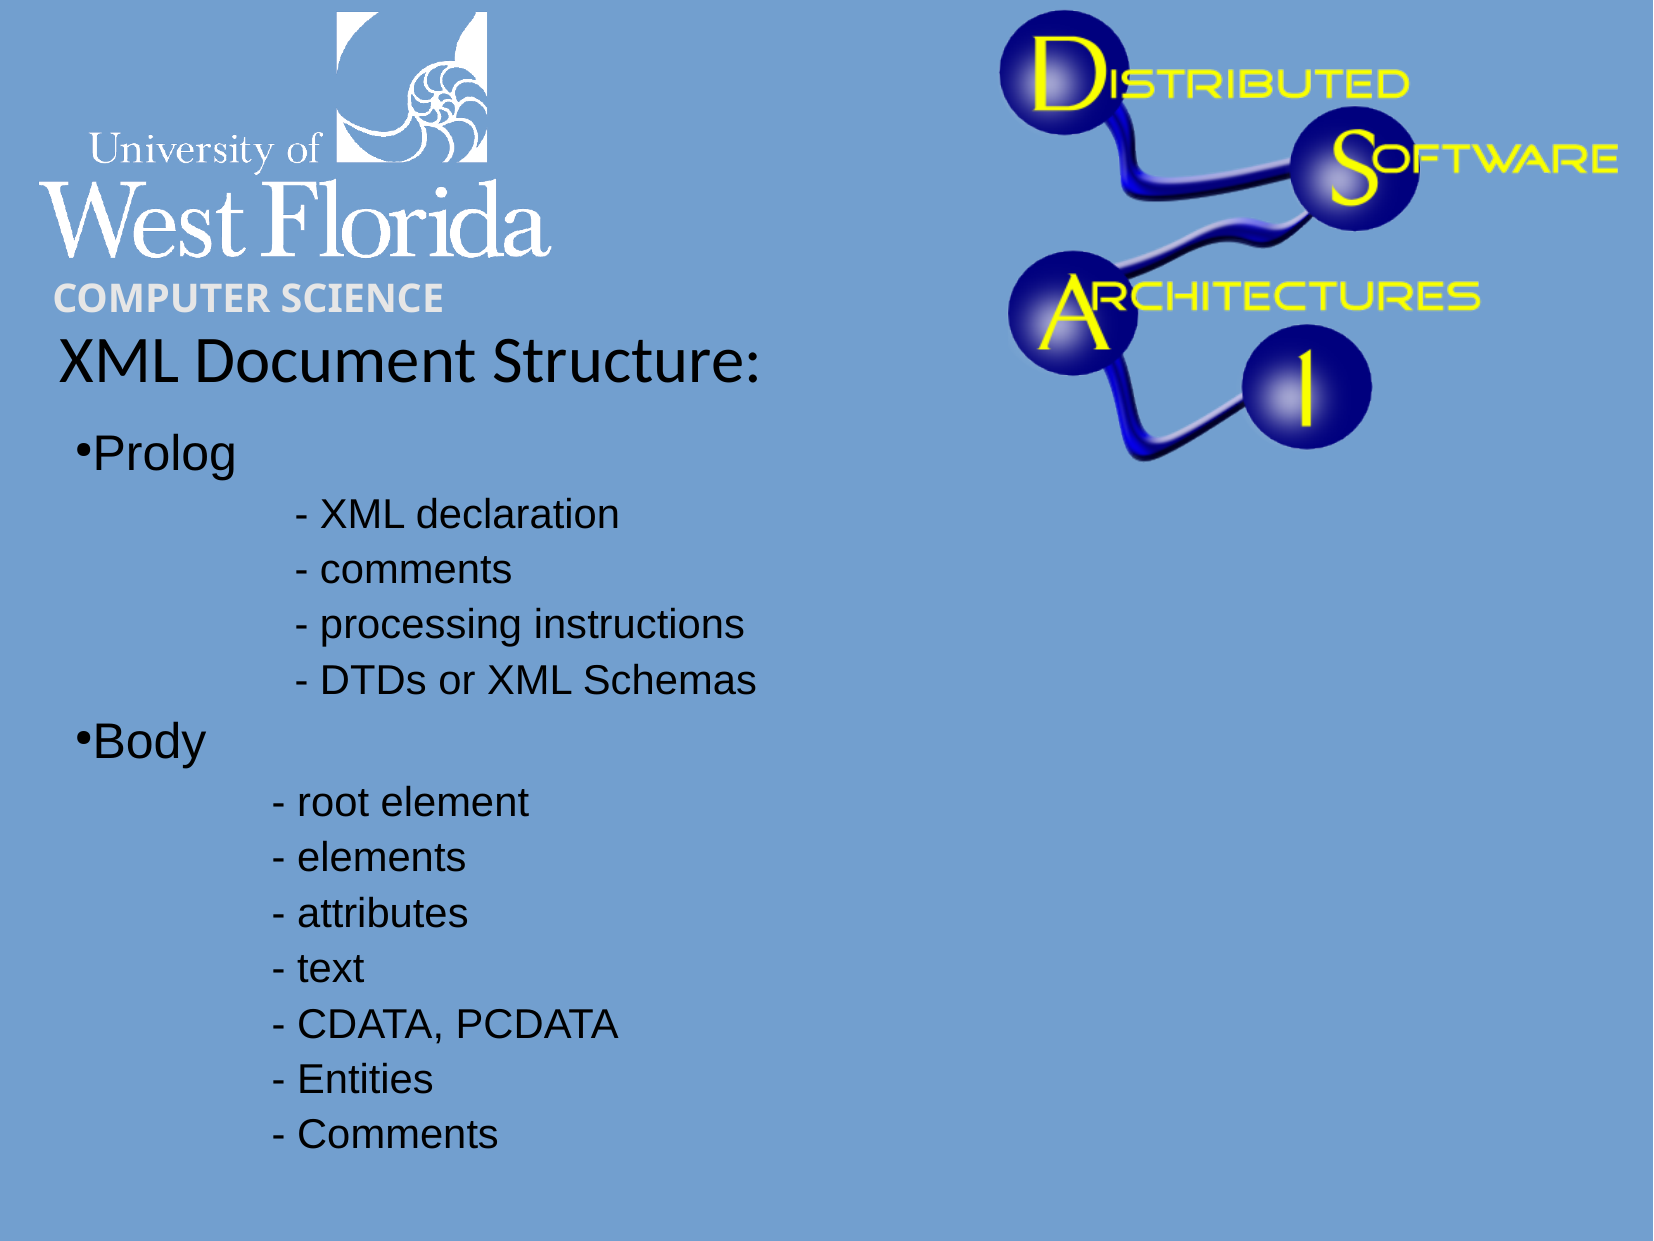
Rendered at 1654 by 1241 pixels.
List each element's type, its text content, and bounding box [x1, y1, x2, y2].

text_box COMPUTER SCIENCE [37, 262, 563, 308]
title XML Document Structure: [0, 308, 1351, 405]
list Prolog - XML declaration - comments - processing instructions - DTDs or XML Schemas Body - root element - elements - attributes - text - CDATA, PCDATA - Entities - Comments [60, 420, 1411, 1181]
picture [37, 0, 559, 262]
picture [910, 0, 1654, 506]
